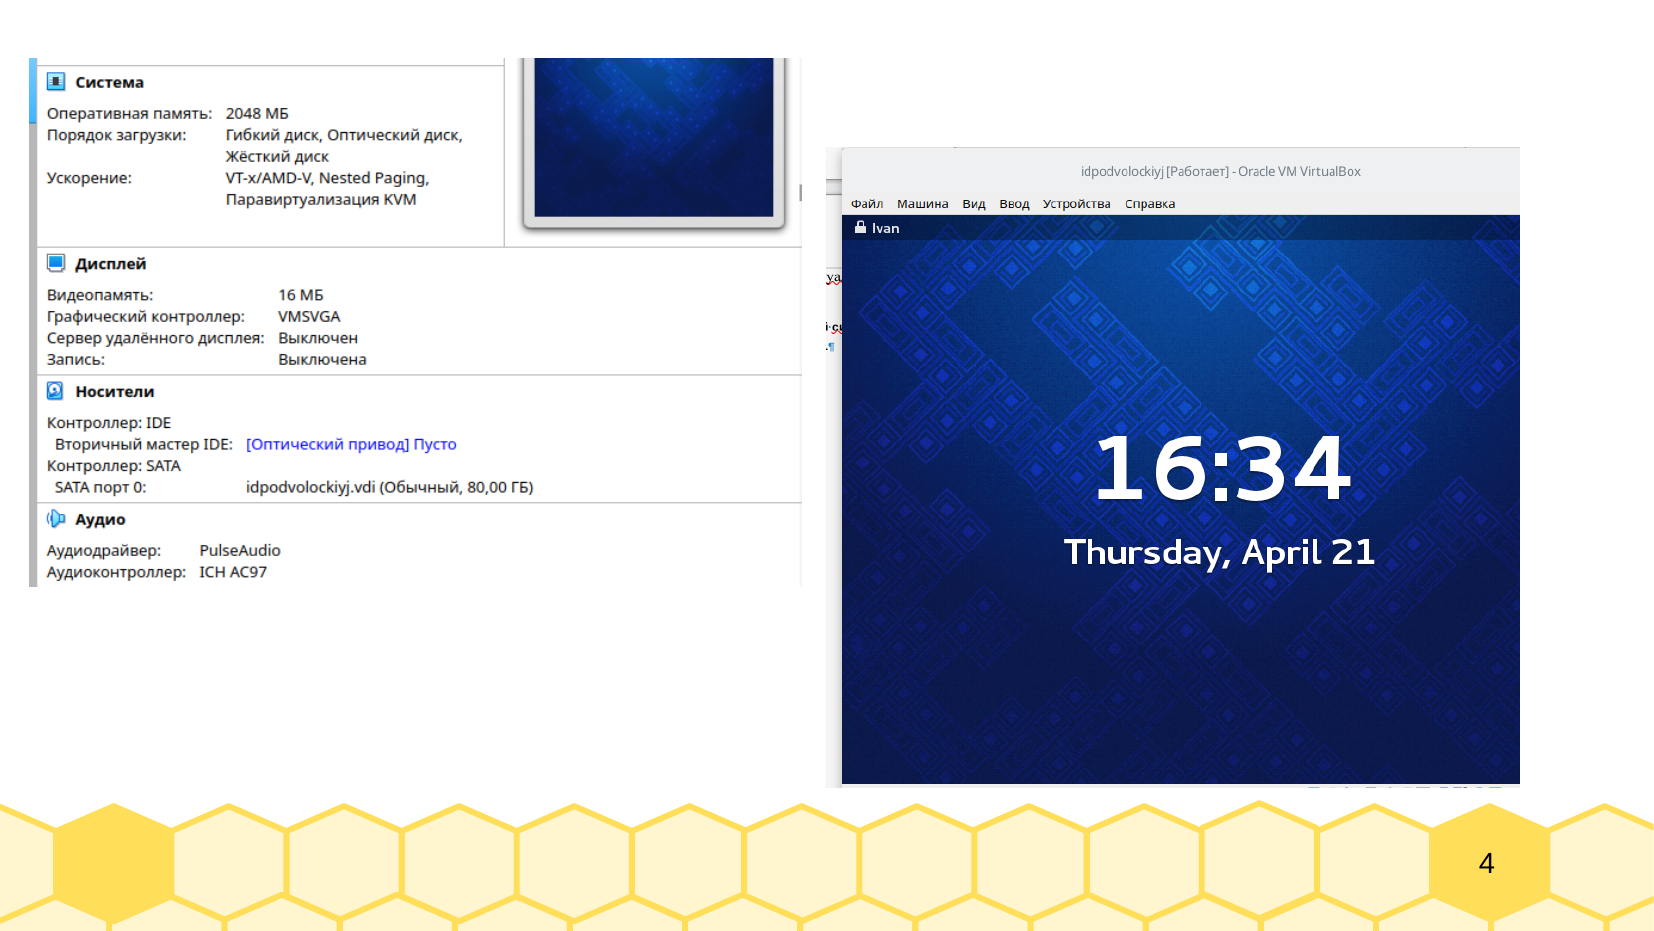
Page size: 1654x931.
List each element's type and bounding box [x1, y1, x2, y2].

picture [826, 147, 1520, 789]
picture [29, 58, 802, 587]
